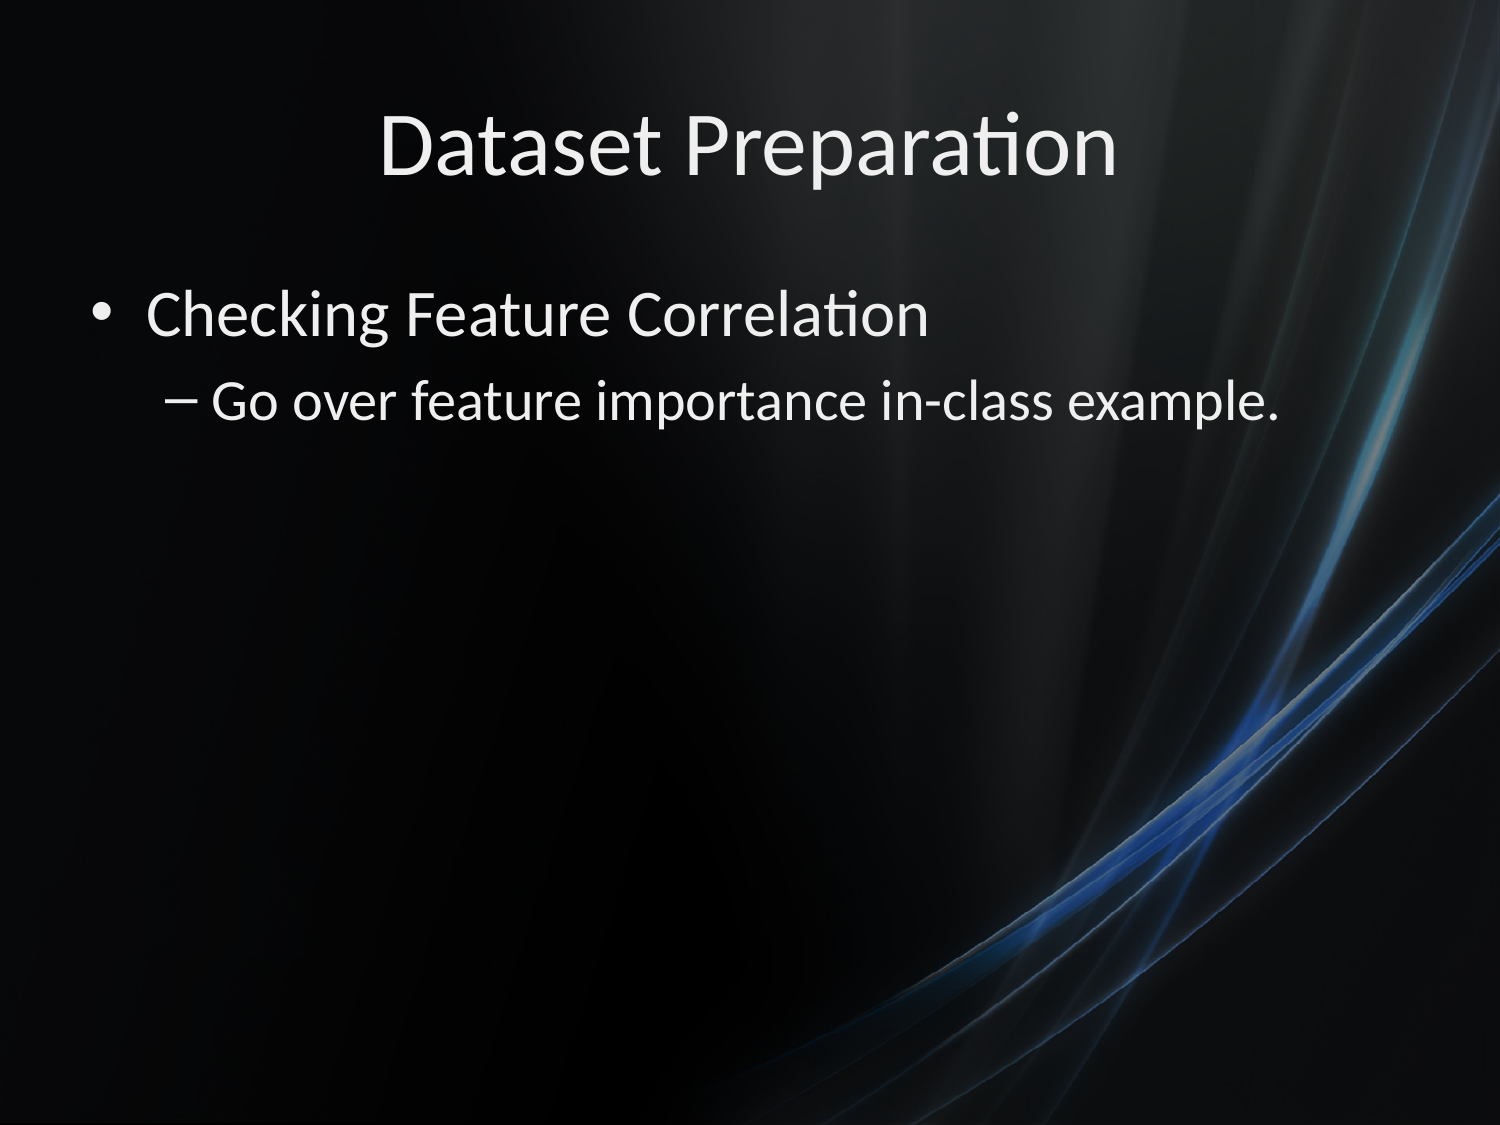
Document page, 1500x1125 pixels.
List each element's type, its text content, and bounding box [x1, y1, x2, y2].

title Dataset Preparation [75, 45, 1425, 233]
list Checking Feature Correlation Go over feature importance in-class example. [75, 262, 1425, 1005]
picture [0, 0, 1500, 1125]
